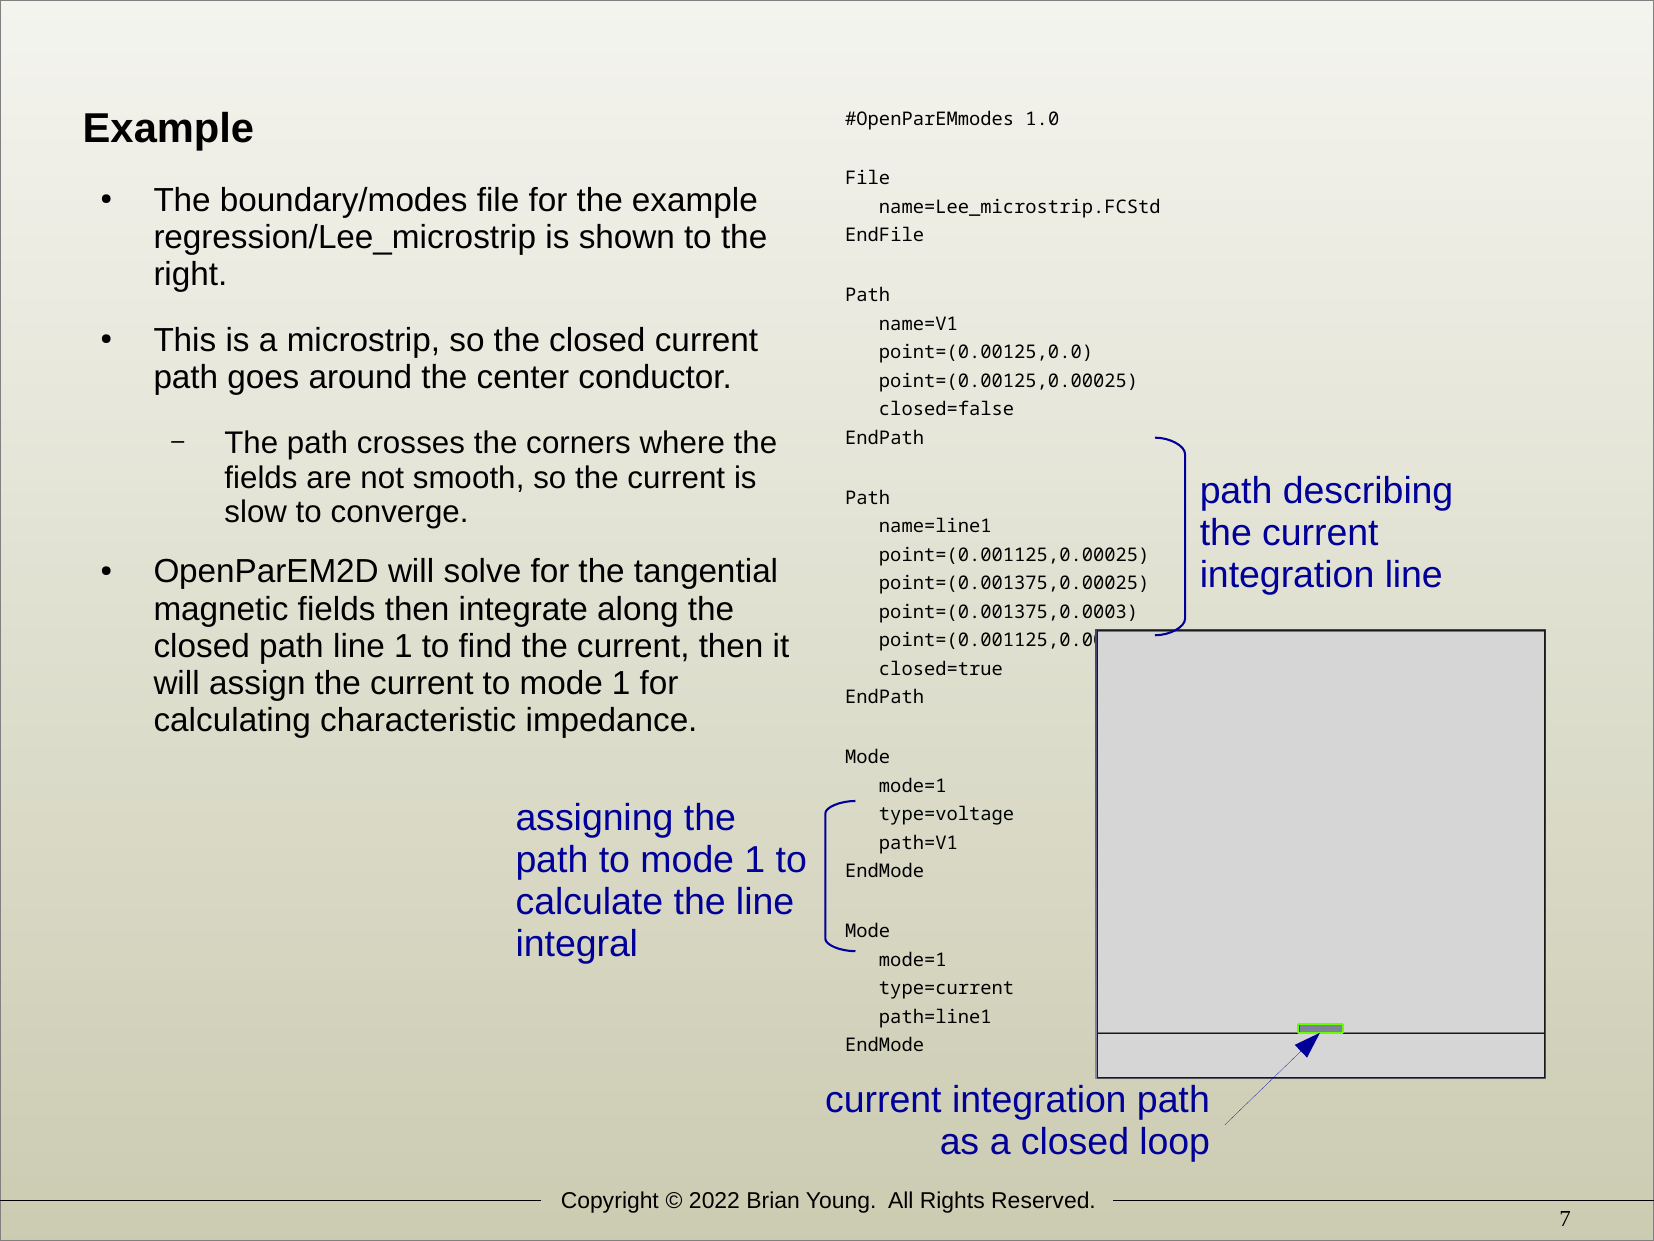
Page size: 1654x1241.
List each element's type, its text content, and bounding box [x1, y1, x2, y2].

list #OpenParEMmodes 1.0 File name=Lee_microstrip.FCStd EndFile Path name=V1 point=(0.00125,0.0) point=(0.00125,0.00025) closed=false EndPath Path name=line1 point=(0.001125,0.00025) point=(0.001375,0.00025) point=(0.001375,0.0003) point=(0.001125,0.0003) closed=true EndPath Mode mode=1 type=voltage path=V1 EndMode Mode mode=1 type=current path=line1 EndMode [845, 105, 1572, 1125]
list Example The boundary/modes file for the example regression/Lee_microstrip is shown to the right. This is a microstrip, so the closed current path goes around the center conductor. The path crosses the corners where the fields are not smooth, so the current is slow to converge. OpenParEM2D will solve for the tangential magnetic fields then integrate along the closed path line 1 to find the current, then it will assign the current to mode 1 for calculating characteristic impedance. [82, 105, 809, 1109]
picture [1095, 629, 1546, 1079]
text_box path describing the current integration line [1185, 461, 1516, 603]
text_box assigning the path to mode 1 to calculate the line integral [500, 789, 831, 973]
text_box current integration path as a closed loop [810, 1071, 1225, 1171]
picture [1299, 1025, 1342, 1032]
